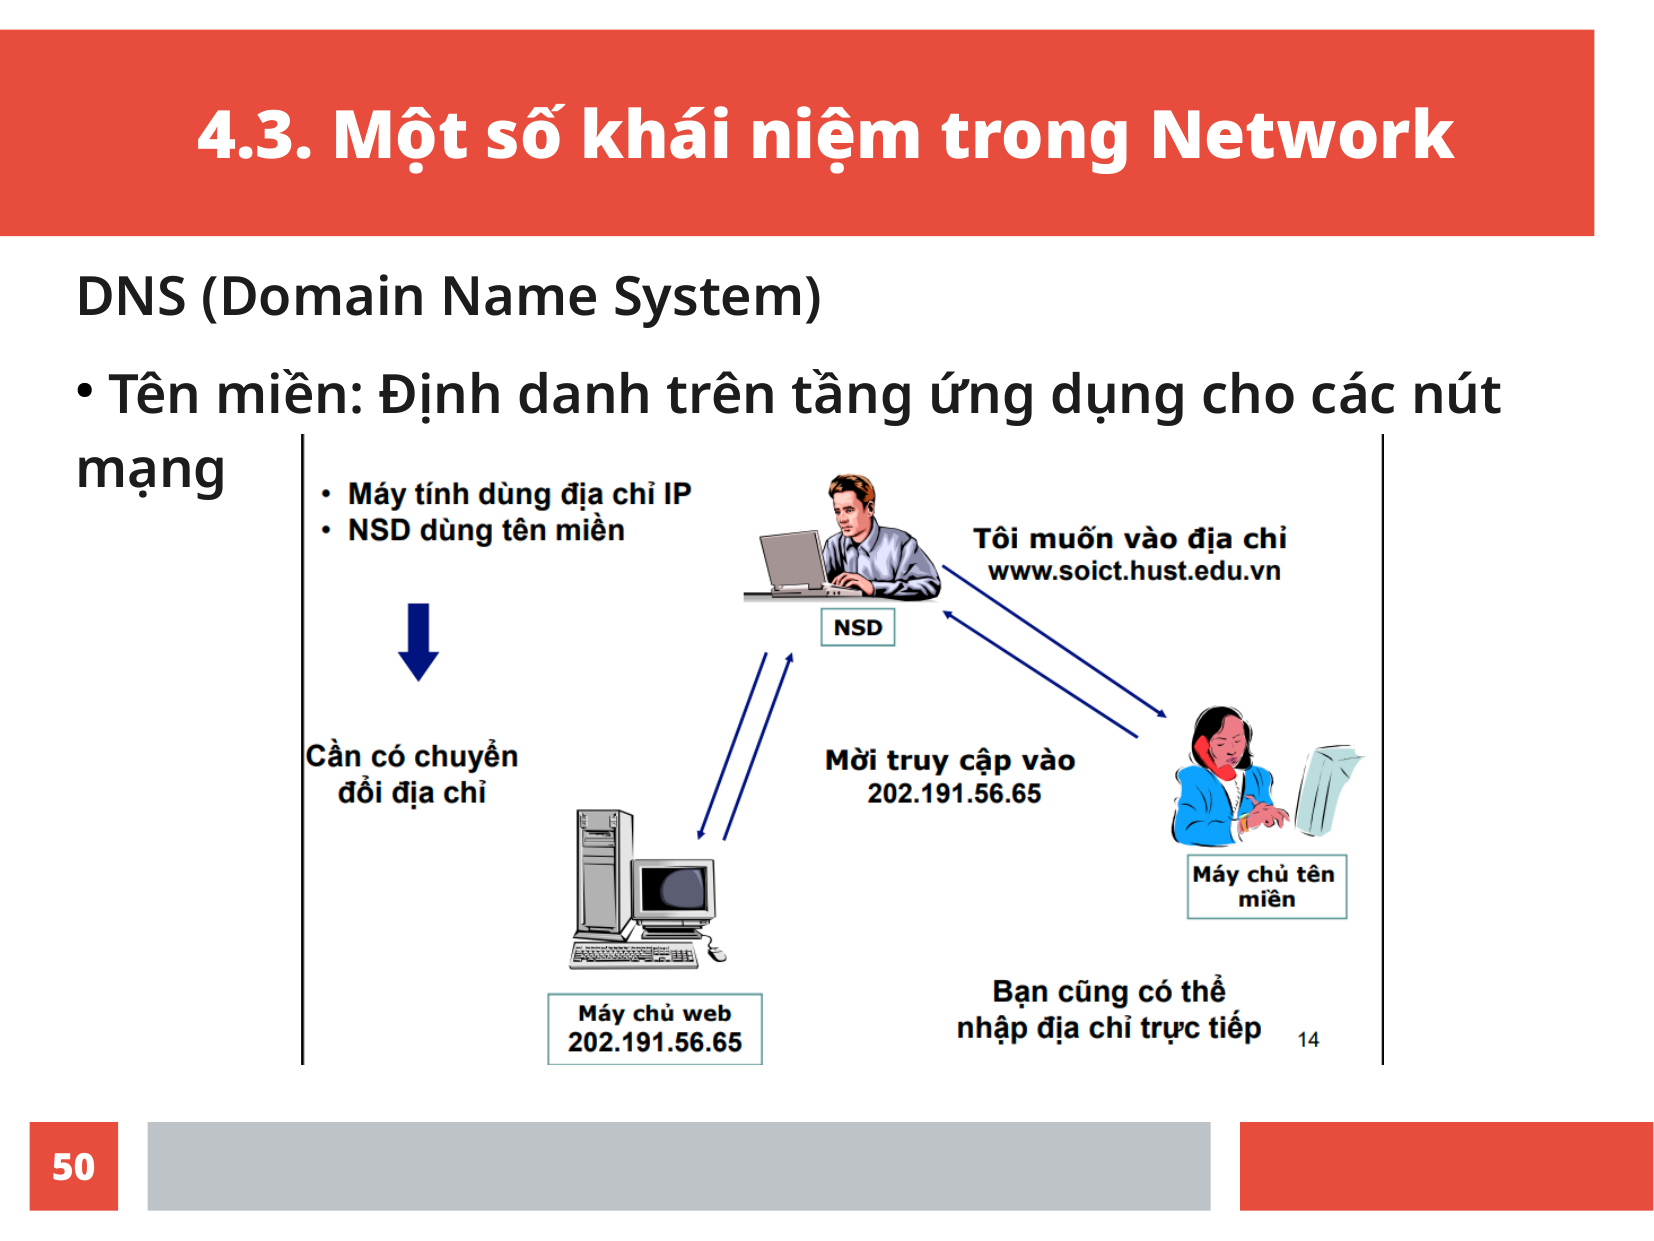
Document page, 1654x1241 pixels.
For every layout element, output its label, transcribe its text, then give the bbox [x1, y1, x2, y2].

list DNS (Domain Name System) Tên miền: Định danh trên tầng ứng dụng cho các nút mạng [75, 257, 1581, 1096]
picture [300, 434, 1384, 1066]
title 4.3. Một số khái niệm trong Network [59, 59, 1595, 207]
